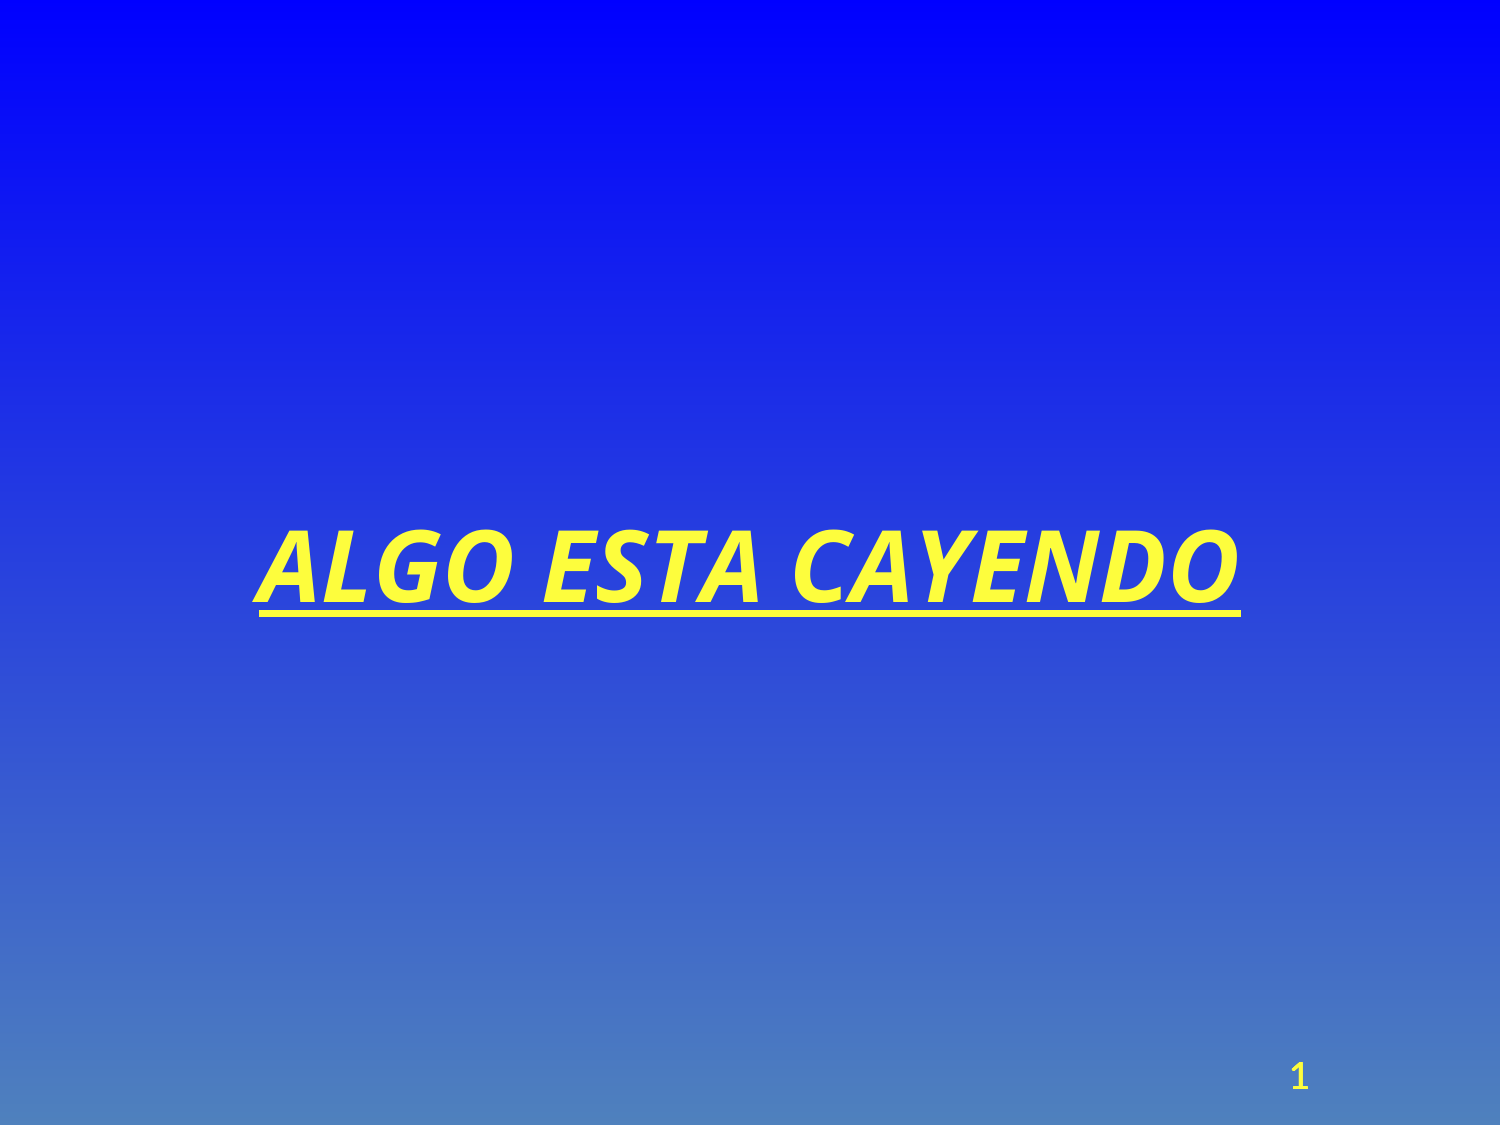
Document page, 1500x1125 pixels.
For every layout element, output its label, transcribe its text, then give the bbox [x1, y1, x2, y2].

text_box <número> [974, 1042, 1325, 1103]
text_box ALGO ESTA CAYENDO [75, 427, 1426, 698]
